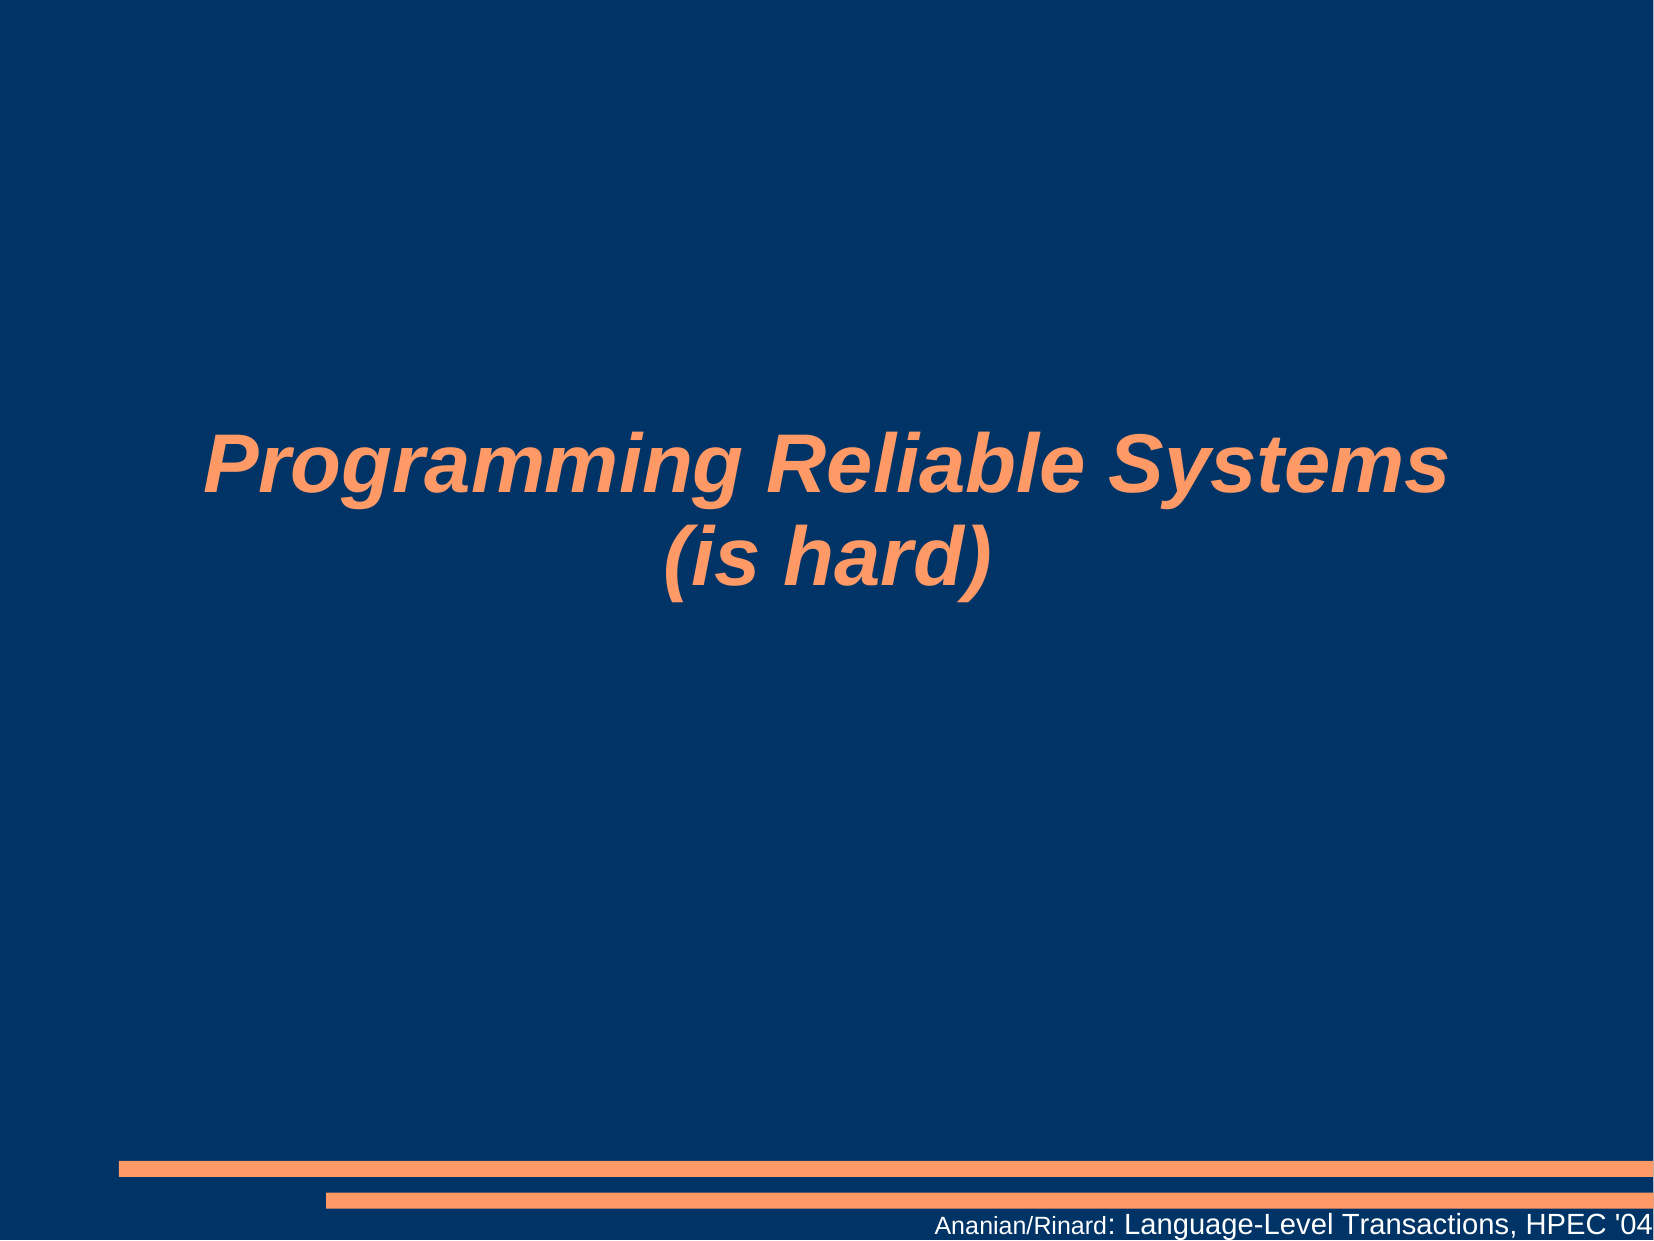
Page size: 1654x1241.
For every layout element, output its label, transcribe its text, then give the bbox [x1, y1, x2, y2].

title Programming Reliable Systems (is hard) [121, 406, 1534, 615]
